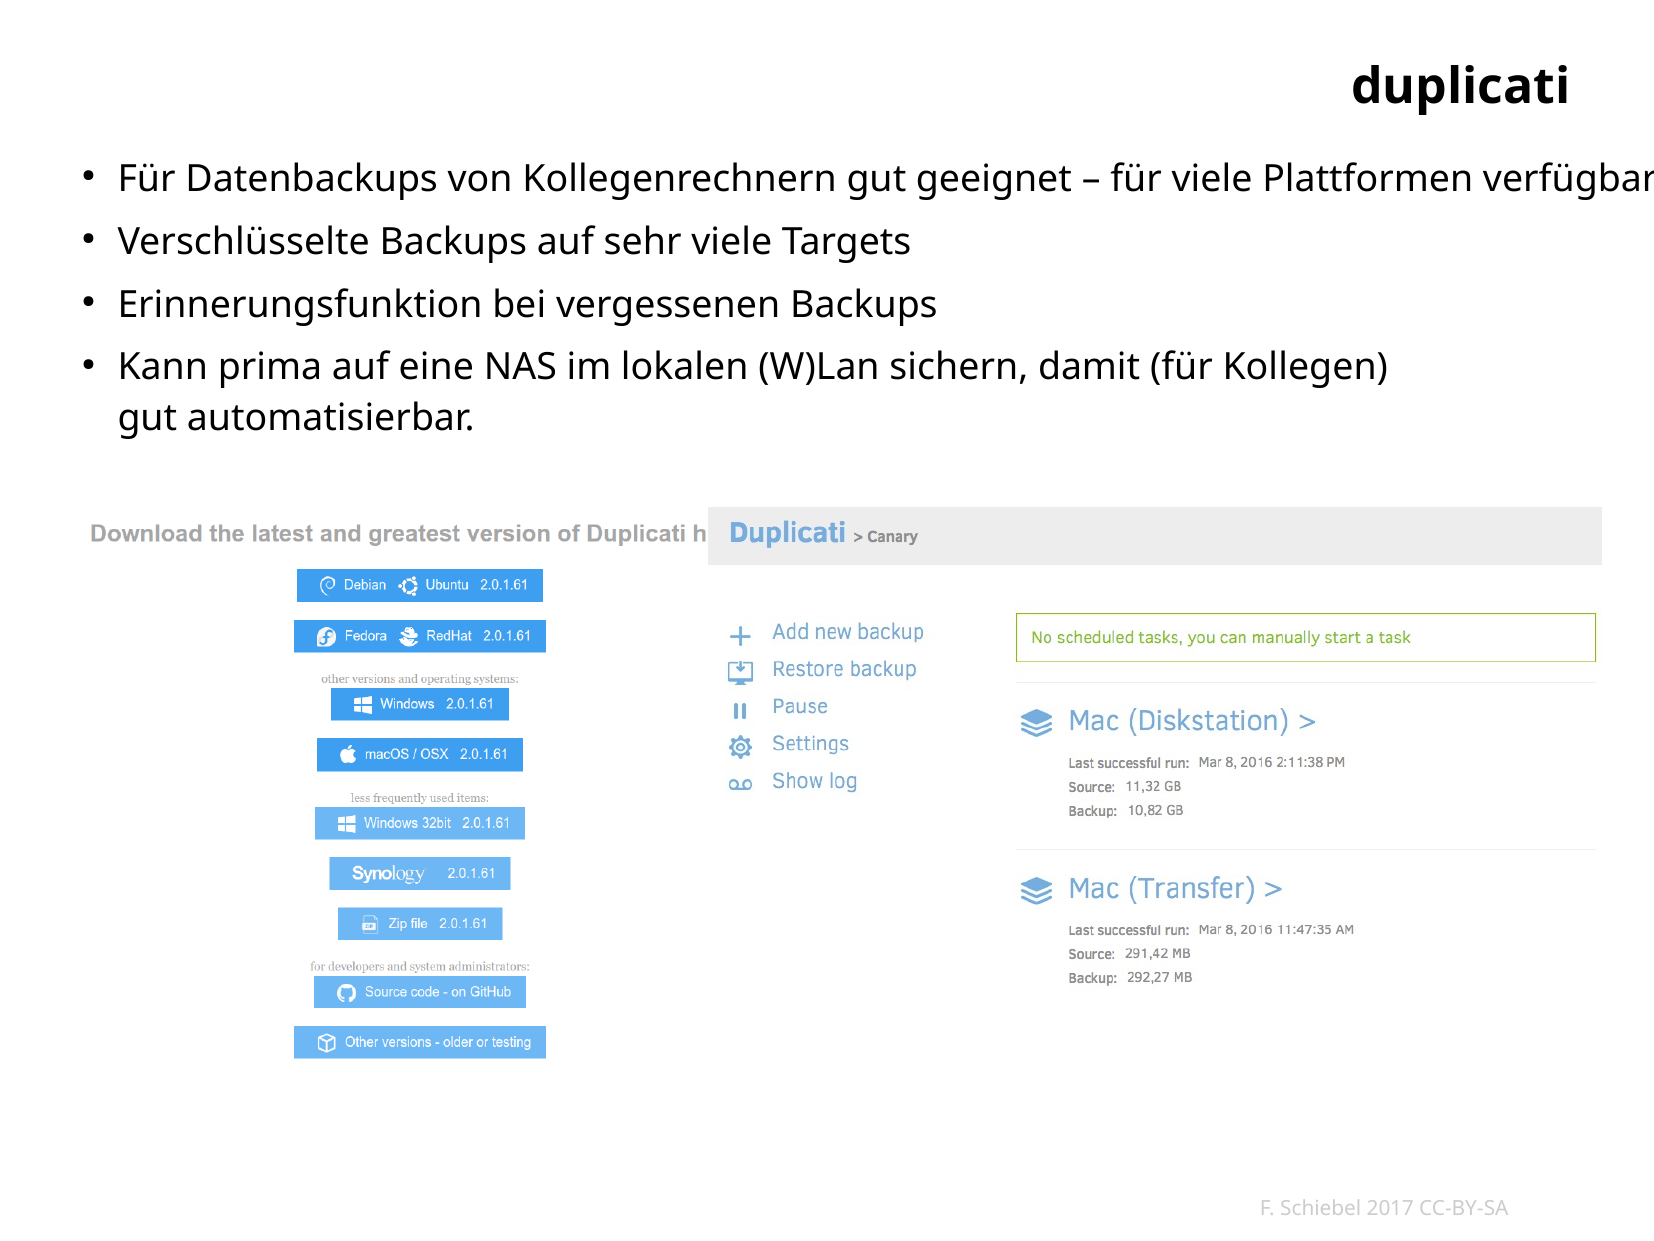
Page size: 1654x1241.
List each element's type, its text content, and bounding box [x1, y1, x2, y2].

text_box Für Datenbackups von Kollegenrechnern gut geeignet – für viele Plattformen verfügbar. Verschlüsselte Backups auf sehr viele Targets Erinnerungsfunktion bei vergessenen Backups Kann prima auf eine NAS im lokalen (W)Lan sichern, damit (für Kollegen) gut automatisierbar. [67, 143, 1558, 507]
title duplicati [82, 49, 1571, 119]
picture [59, 507, 1602, 1070]
